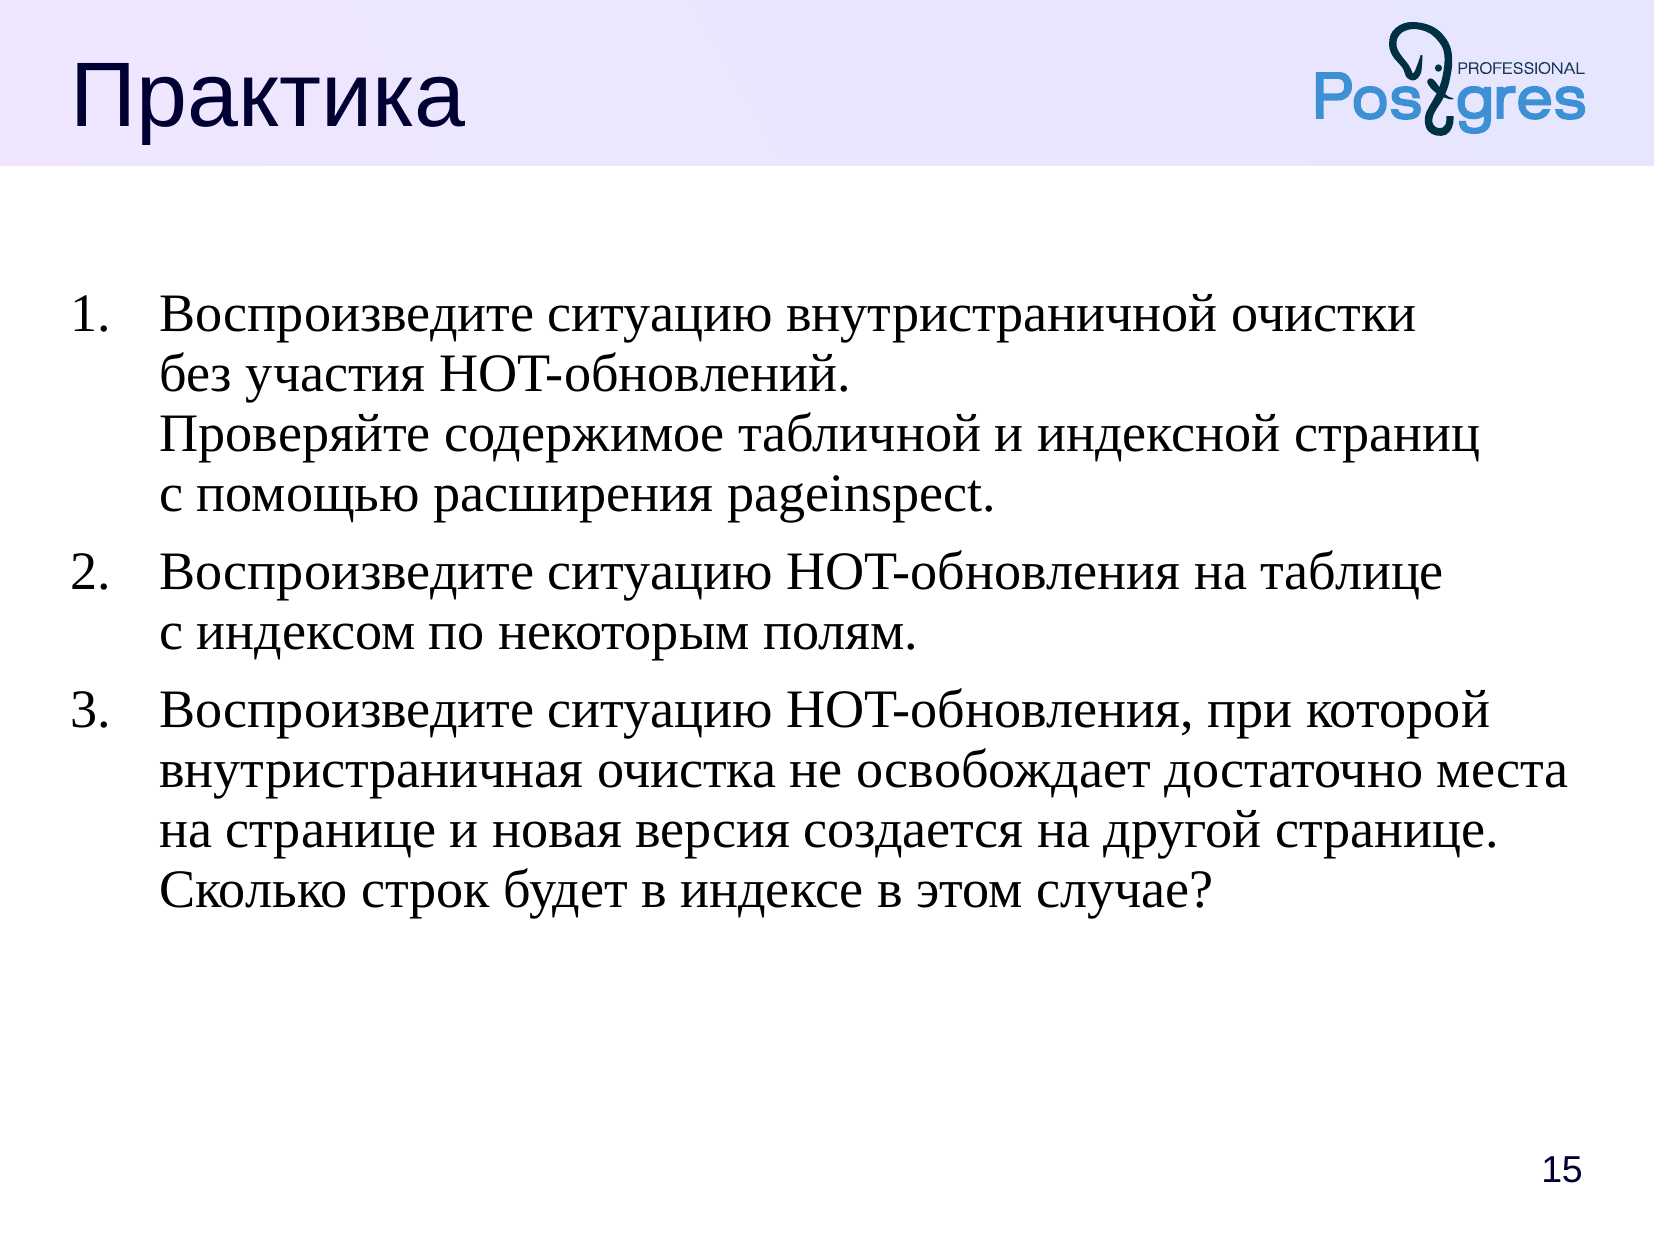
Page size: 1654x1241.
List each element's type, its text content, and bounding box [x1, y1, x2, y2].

title Практика [70, 43, 1241, 147]
list Воспроизведите ситуацию внутристраничной очистки без участия HOT-обновлений. Проверяйте содержимое табличной и индексной страниц с помощью расширения pageinspect. Воспроизведите ситуацию HOT-обновления на таблице с индексом по некоторым полям. Воспроизведите ситуацию HOT-обновления, при которой внутристраничная очистка не освобождает достаточно места на странице и новая версия создается на другой странице. Сколько строк будет в индексе в этом случае? [70, 283, 1583, 1134]
